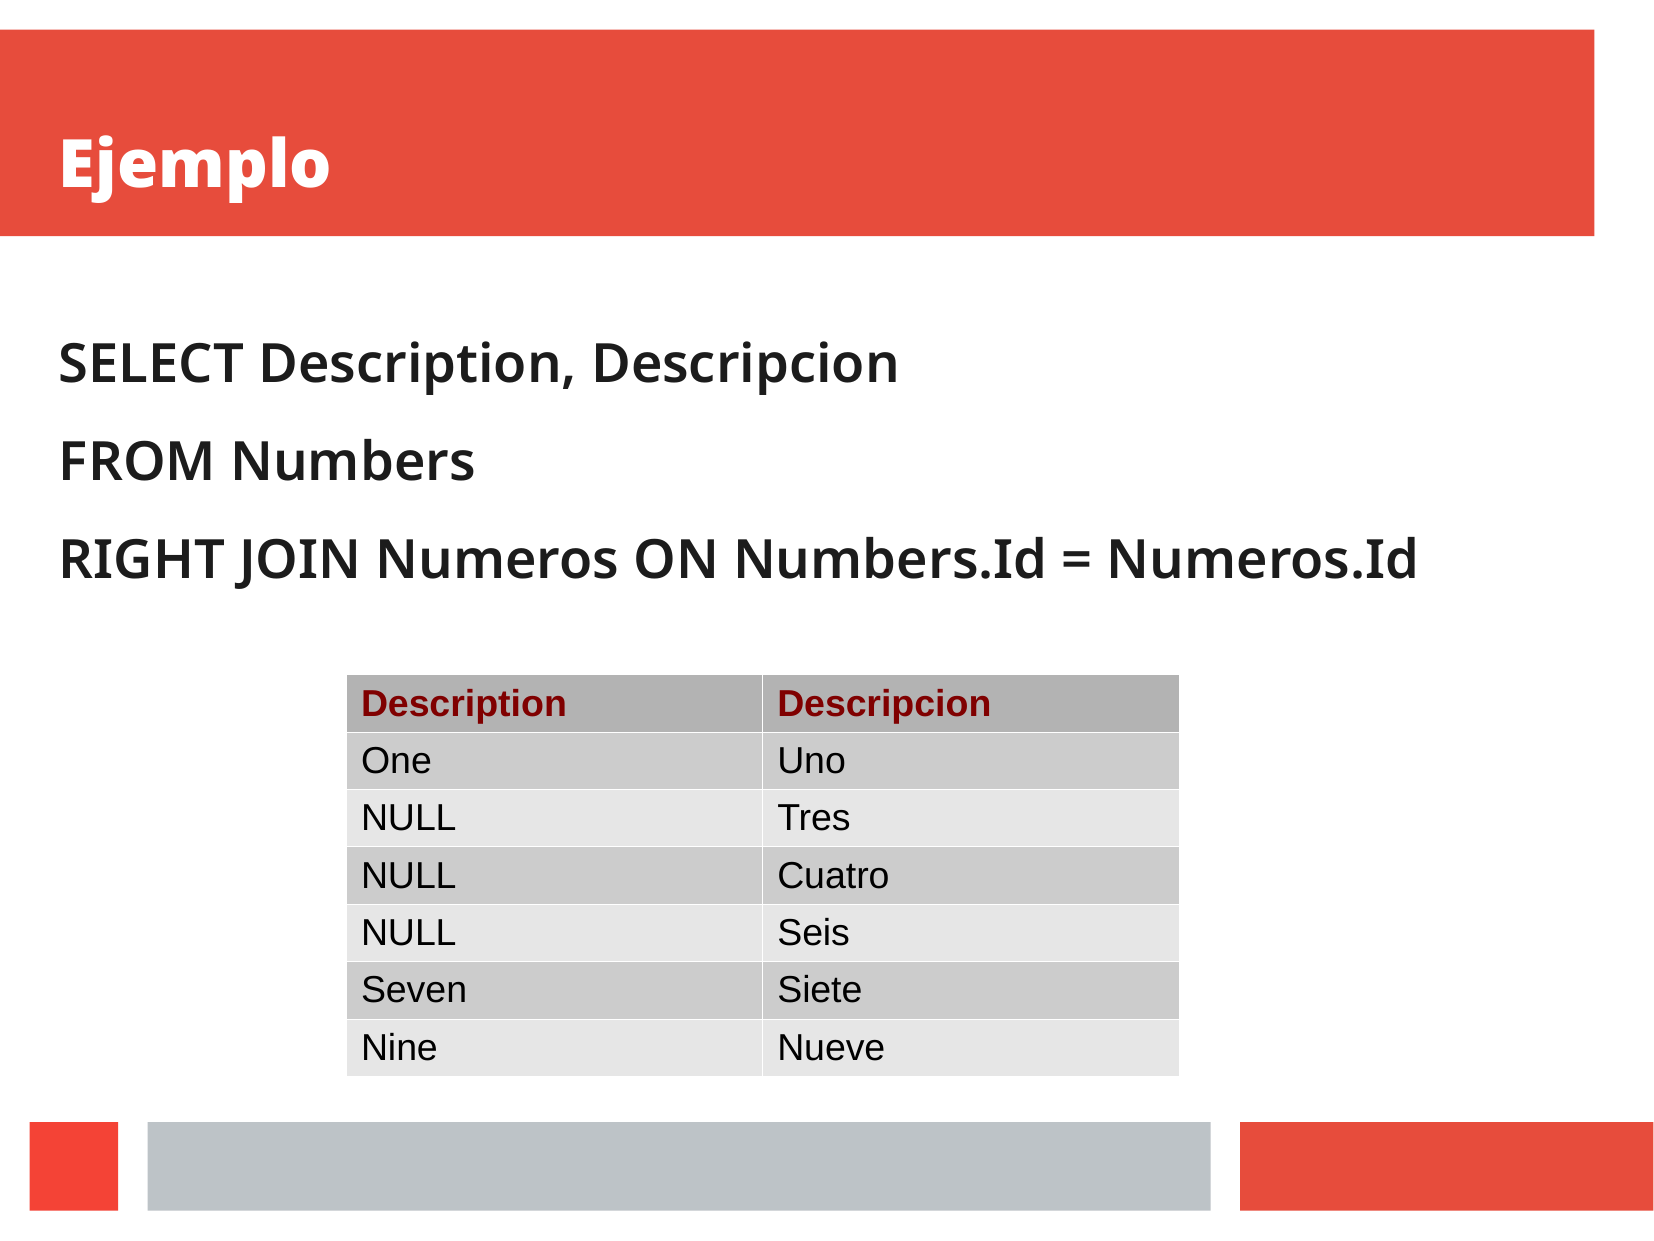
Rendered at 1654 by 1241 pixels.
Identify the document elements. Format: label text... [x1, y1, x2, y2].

table_header Descripcion [763, 675, 1179, 732]
title Ejemplo [59, 59, 1595, 207]
table_cell NULL [347, 905, 762, 961]
table_cell Tres [763, 790, 1179, 846]
table_cell Seis [763, 905, 1179, 961]
table_cell Uno [763, 733, 1179, 789]
table_cell NULL [347, 847, 762, 904]
table_cell Nueve [763, 1020, 1179, 1076]
table_cell Seven [347, 962, 762, 1019]
table_cell One [347, 733, 762, 789]
table_header Description [347, 675, 762, 732]
table_cell Siete [763, 962, 1179, 1019]
table_cell Nine [347, 1020, 762, 1076]
table_cell Cuatro [763, 847, 1179, 904]
table_cell NULL [347, 790, 762, 846]
list SELECT Description, Descripcion FROM Numbers RIGHT JOIN Numeros ON Numbers.Id = Numeros.Id [59, 324, 1565, 1093]
